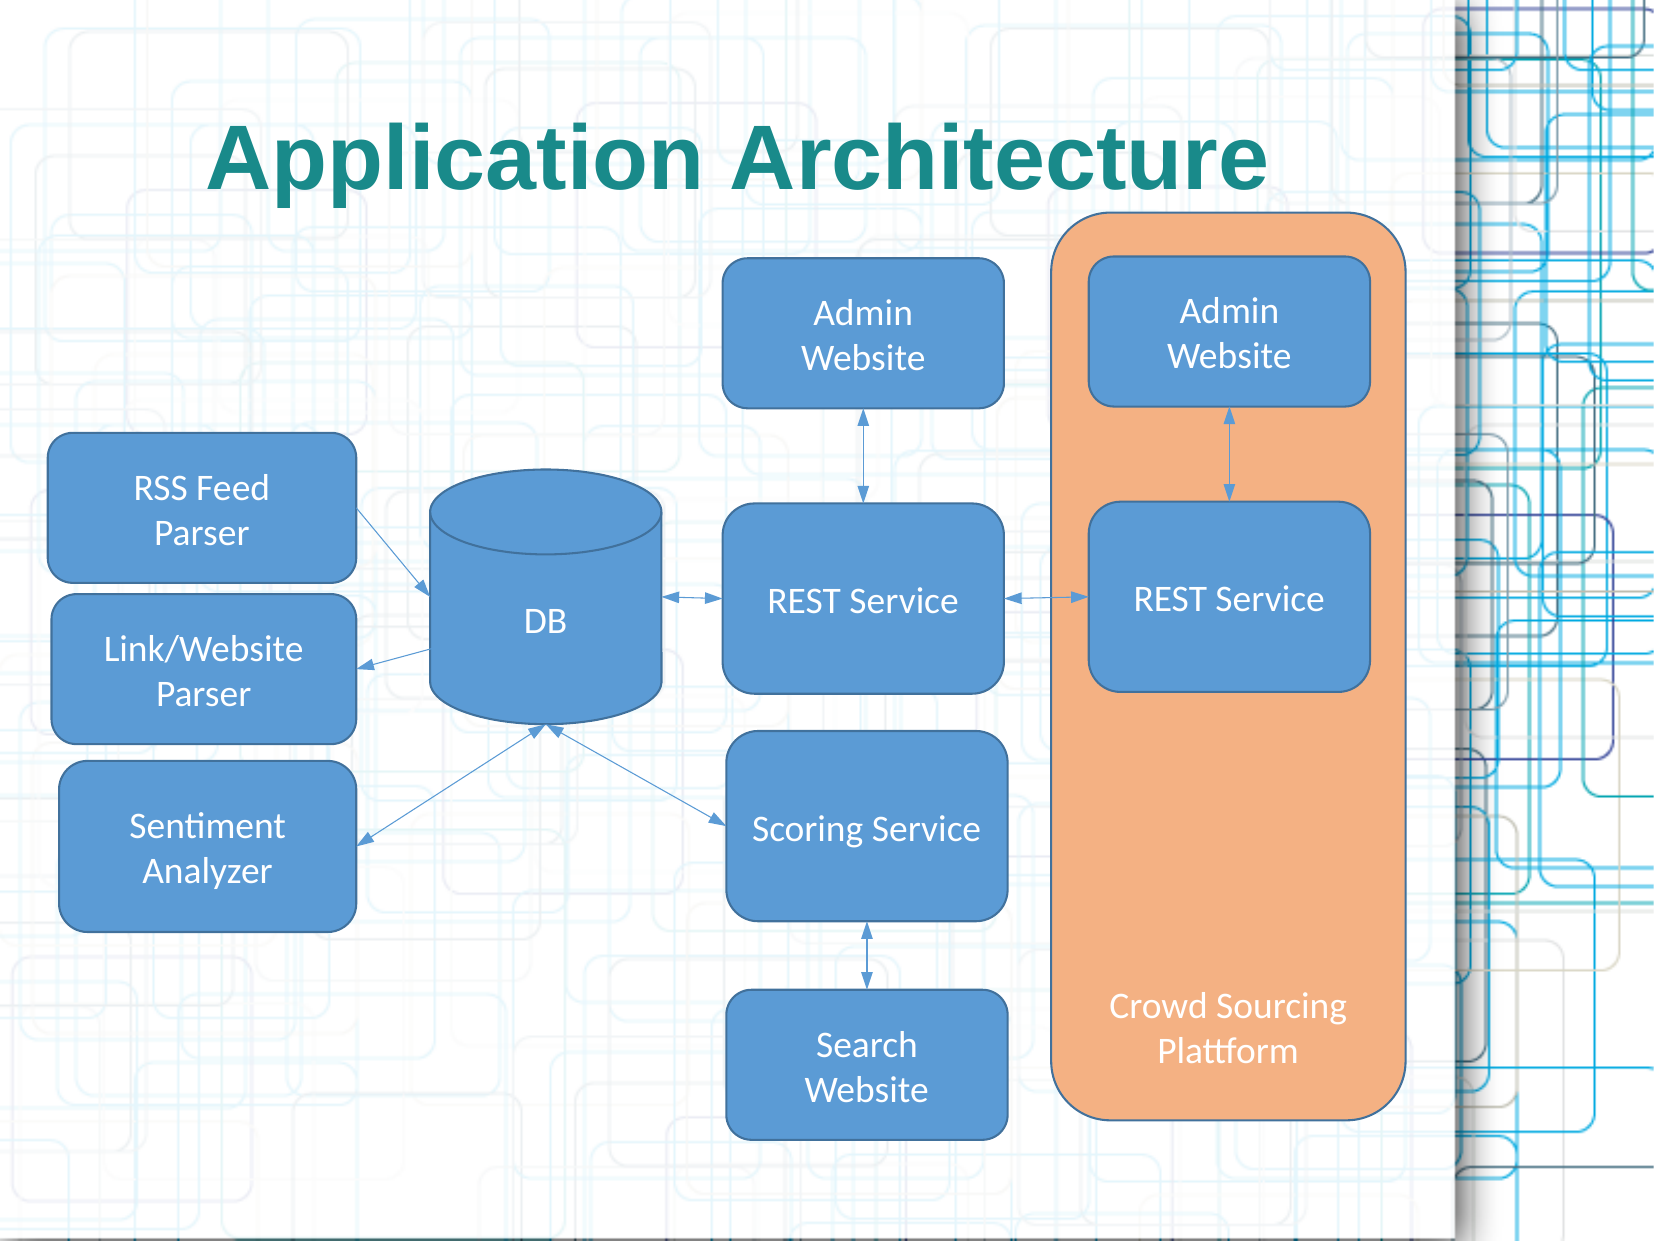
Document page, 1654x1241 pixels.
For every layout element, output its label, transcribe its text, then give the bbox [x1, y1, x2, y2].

title Application Architecture [59, 49, 1418, 257]
text_box Sentiment Analyzer [59, 760, 357, 933]
text_box Scoring Service [726, 730, 1008, 922]
text_box RSS Feed Parser [47, 432, 357, 583]
text_box Admin Website [722, 258, 1004, 409]
text_box Search Website [726, 989, 1008, 1140]
text_box Link/Website Parser [51, 594, 357, 745]
text_box DB [430, 469, 662, 725]
picture [0, 0, 1654, 1241]
text_box REST Service [1088, 501, 1371, 692]
text_box REST Service [722, 503, 1004, 694]
text_box Admin Website [1088, 256, 1371, 407]
text_box Crowd Sourcing Plattform [1051, 212, 1406, 1121]
